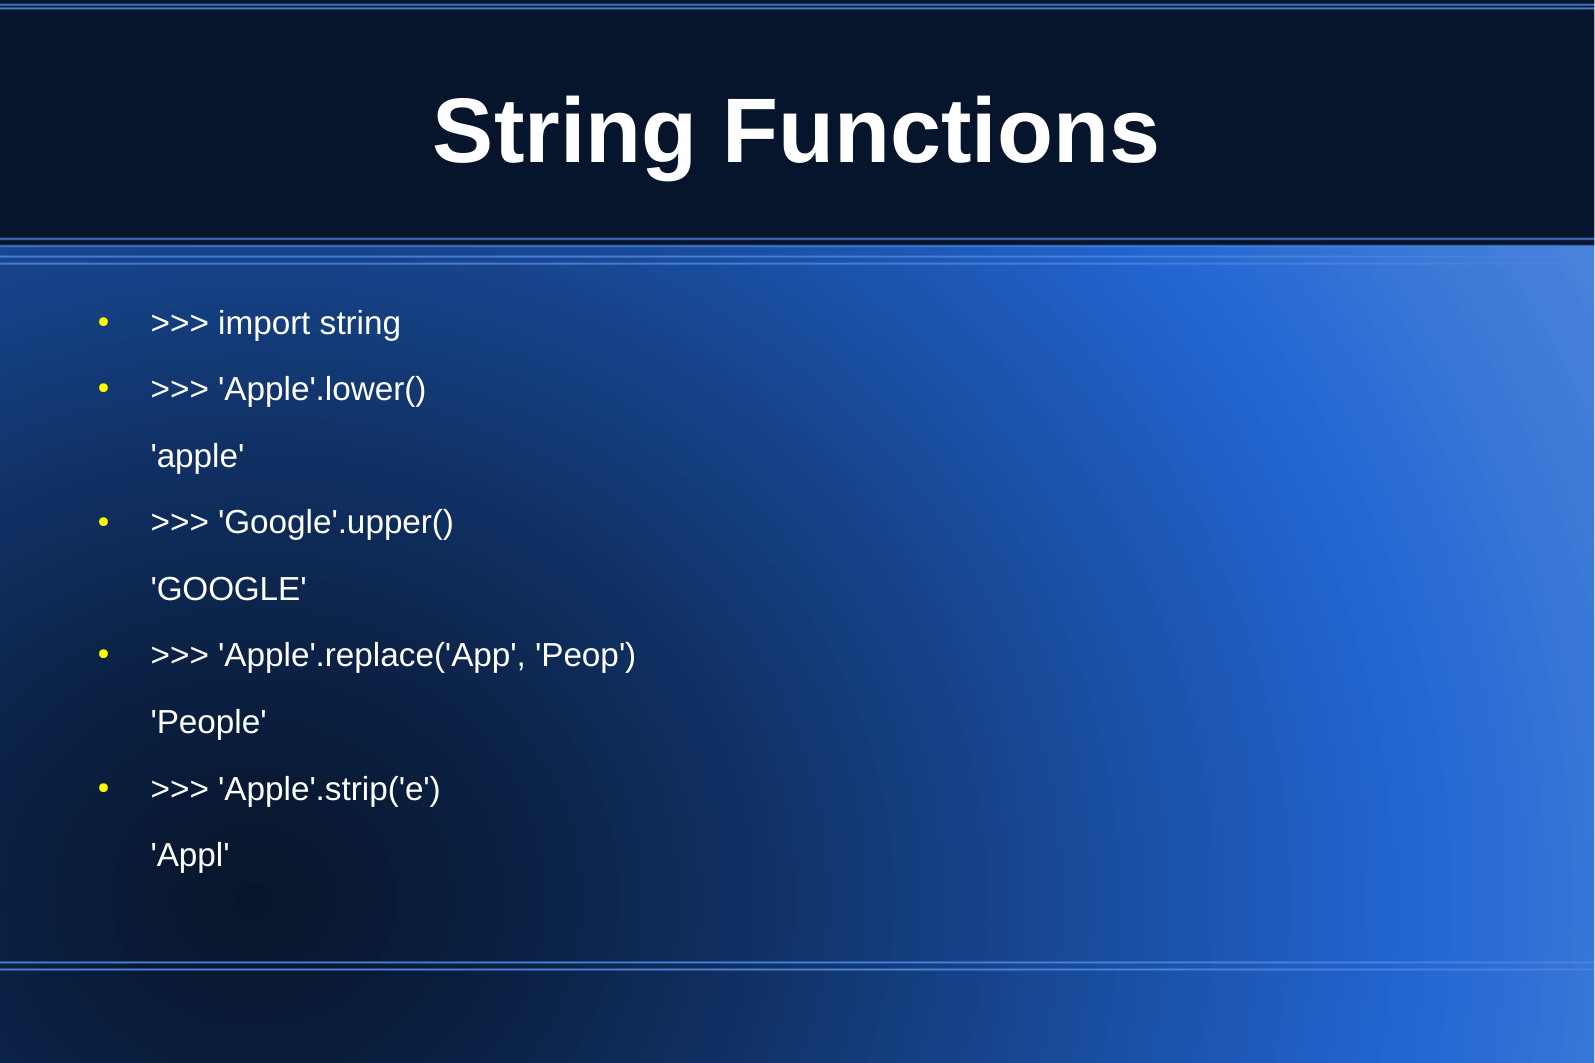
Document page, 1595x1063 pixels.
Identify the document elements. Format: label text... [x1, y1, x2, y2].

list >>> import string >>> 'Apple'.lower() 'apple' >>> 'Google'.upper() 'GOOGLE' >>> 'Apple'.replace('App', 'Peop') 'People' >>> 'Apple'.strip('e') 'Appl' [79, 304, 1515, 1010]
title String Functions [79, 49, 1515, 213]
picture [0, 0, 1595, 1063]
